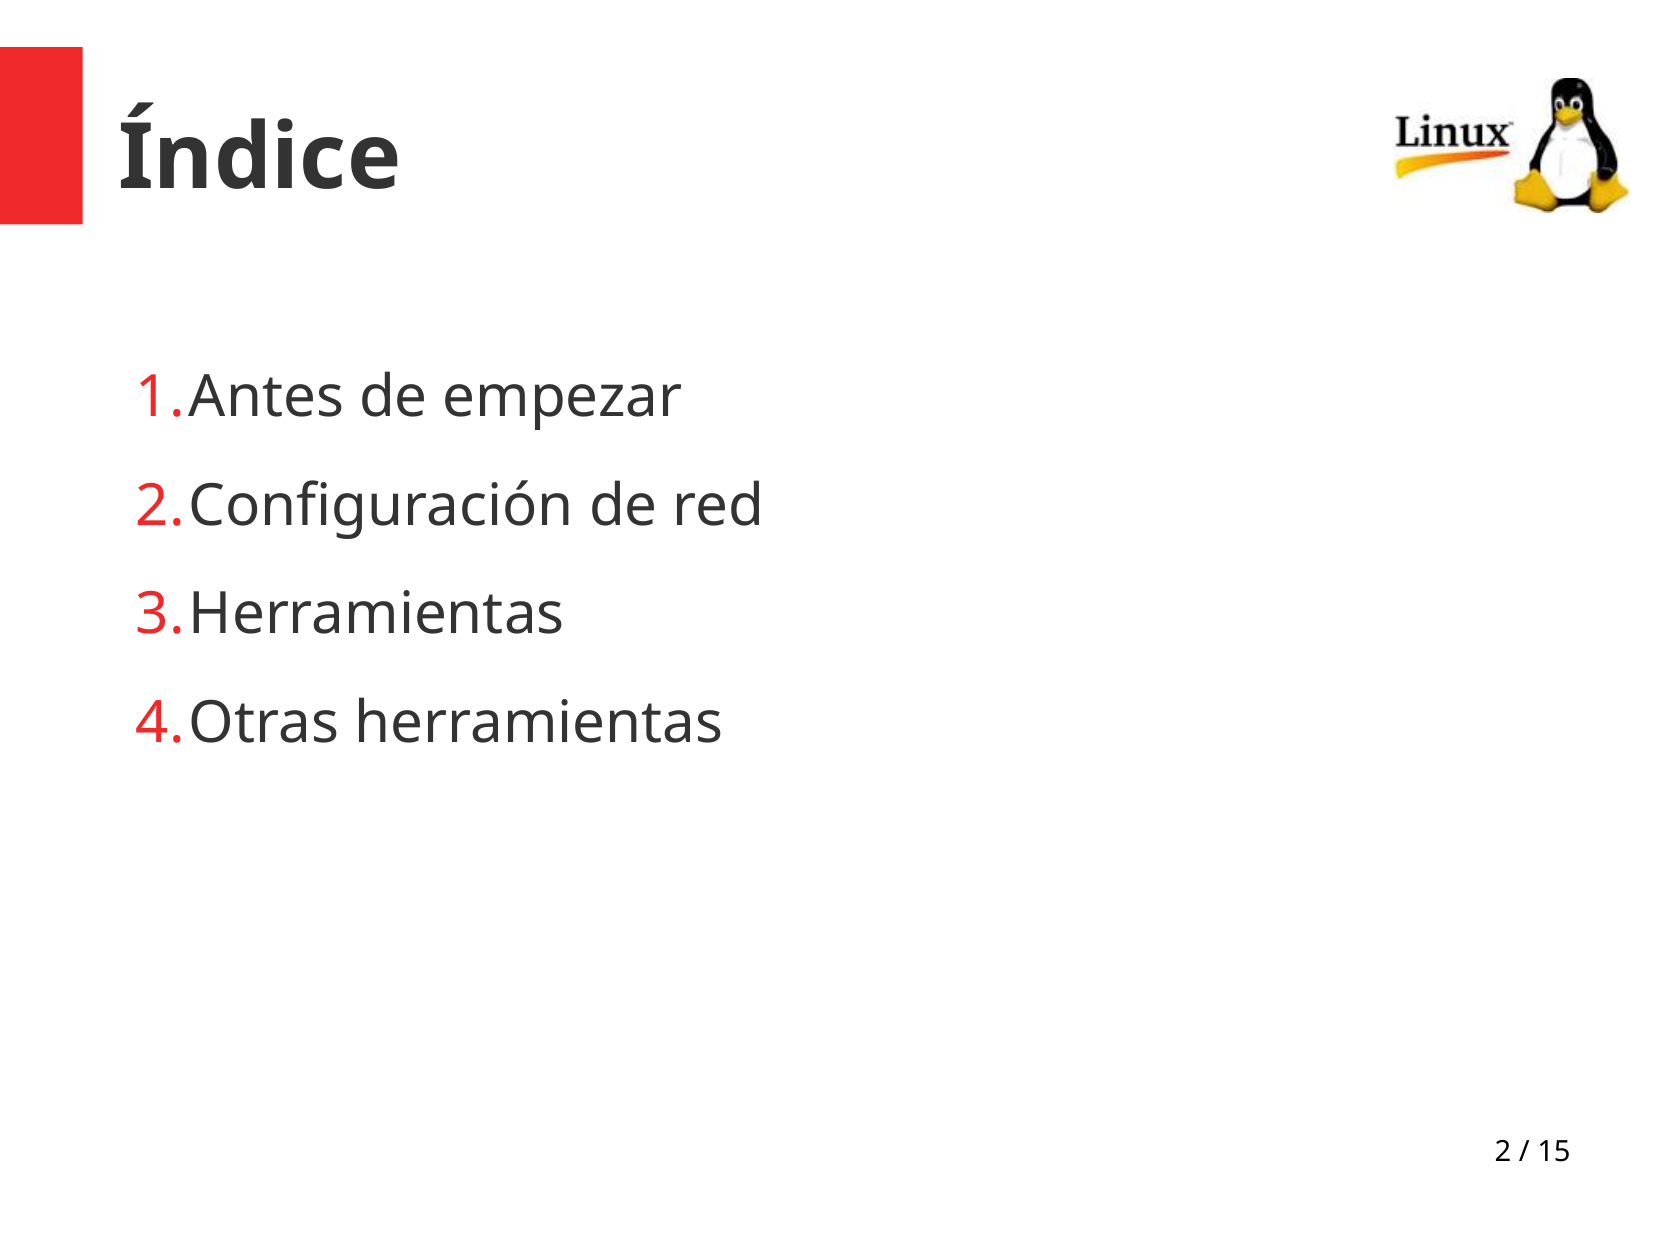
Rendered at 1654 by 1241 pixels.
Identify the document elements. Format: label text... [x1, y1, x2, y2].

list Antes de empezar Configuración de red Herramientas Otras herramientas [118, 354, 1536, 1074]
picture [1393, 78, 1630, 213]
title Índice [118, 49, 1571, 257]
